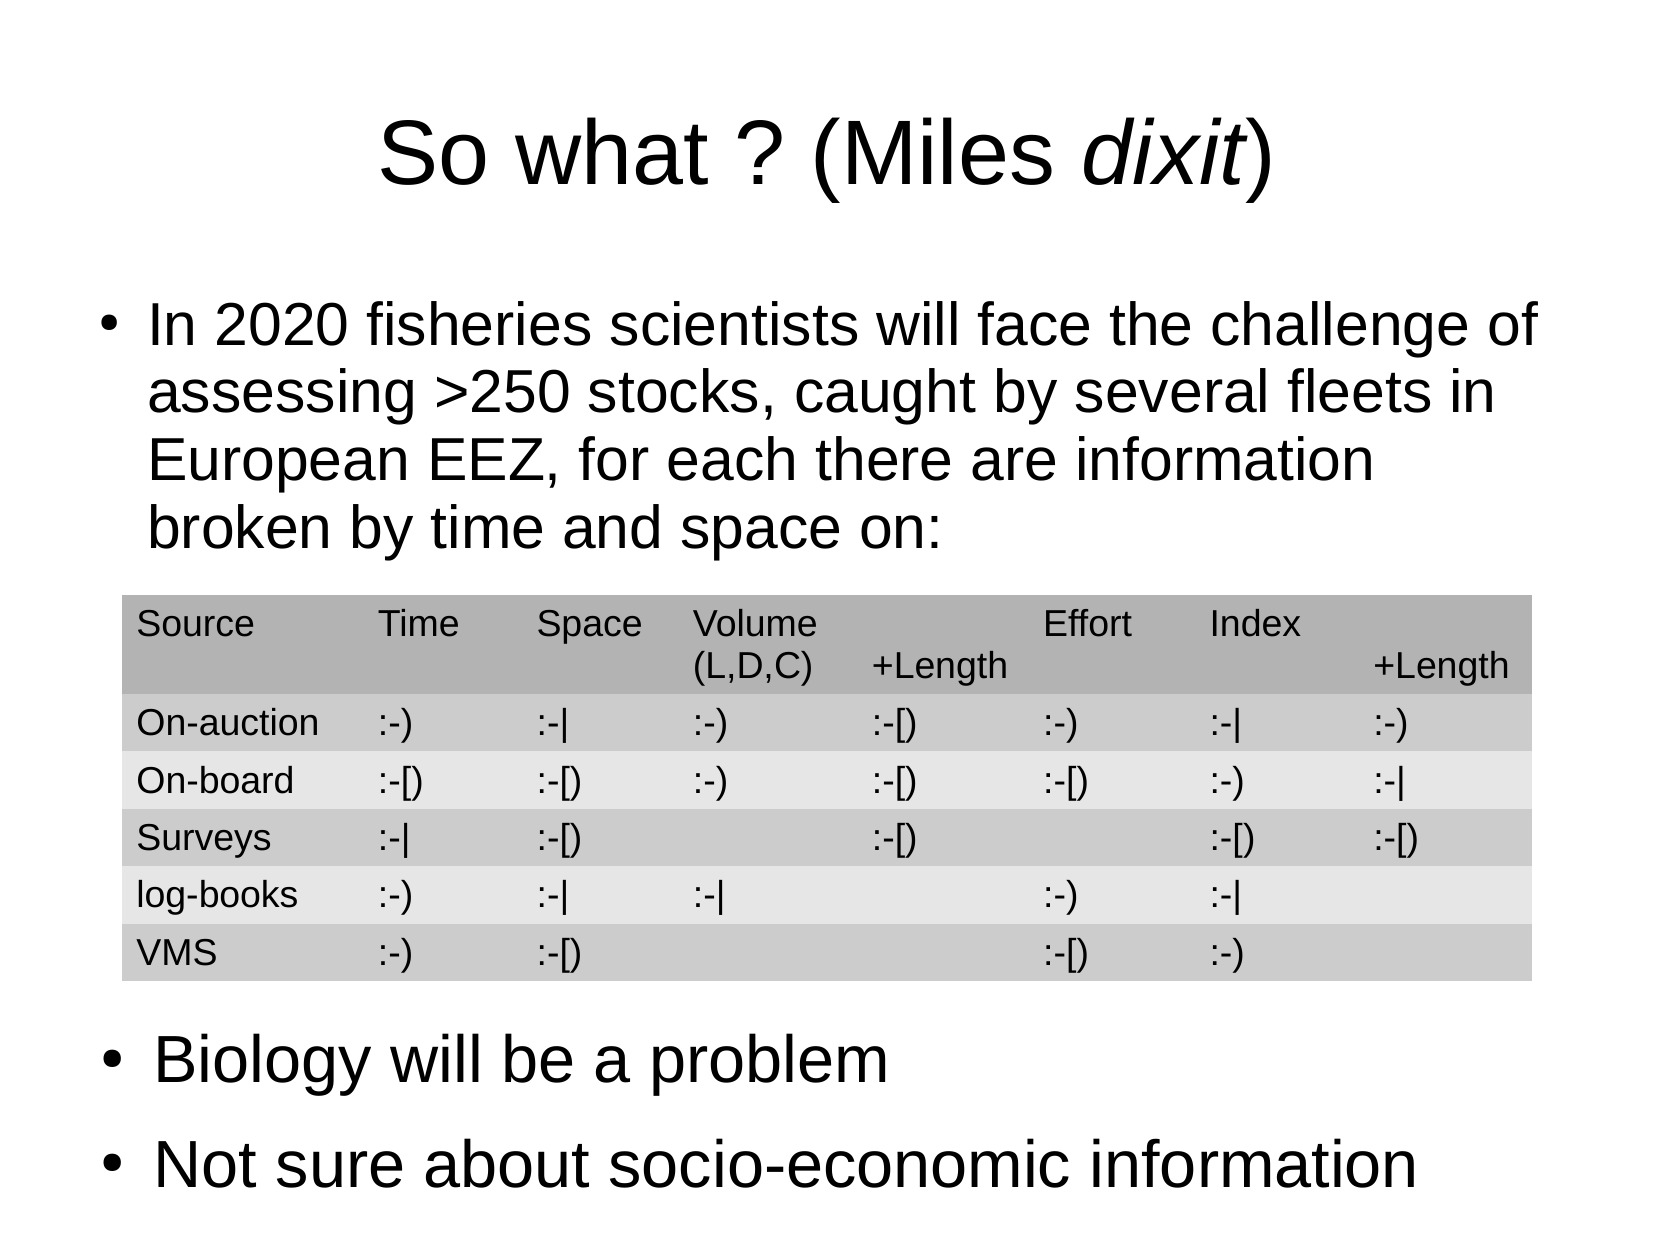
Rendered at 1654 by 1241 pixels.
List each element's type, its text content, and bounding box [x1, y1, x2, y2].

table_header Volume (L,D,C) [678, 595, 857, 694]
table_header +Length [1359, 595, 1532, 694]
table_cell :-| [678, 866, 857, 924]
table_cell :-[) [1195, 809, 1359, 866]
list Biology will be a problem Not sure about socio-economic information [82, 1022, 1571, 1204]
table_cell [1028, 809, 1195, 866]
table_cell :-| [1359, 751, 1532, 809]
table_cell :-| [1195, 694, 1359, 751]
table_cell :-) [678, 694, 857, 751]
table_cell :-| [522, 866, 678, 924]
title So what ? (Miles dixit) [82, 49, 1571, 257]
table_cell :-) [678, 751, 857, 809]
table_cell [857, 924, 1028, 981]
table_cell log-books [122, 866, 363, 924]
table_cell On-board [122, 751, 363, 809]
table_cell :-) [1028, 694, 1195, 751]
table_cell [857, 866, 1028, 924]
table_cell [678, 809, 857, 866]
table_cell [678, 924, 857, 981]
table_cell :-) [363, 866, 522, 924]
table_cell :-[) [857, 809, 1028, 866]
table_cell :-[) [1359, 809, 1532, 866]
table_cell :-[) [522, 924, 678, 981]
table_cell :-) [1028, 866, 1195, 924]
table_cell :-) [363, 924, 522, 981]
table_cell VMS [122, 924, 363, 981]
table_cell :-| [363, 809, 522, 866]
table_cell :-) [363, 694, 522, 751]
table_cell :-| [1195, 866, 1359, 924]
table_cell :-) [1195, 924, 1359, 981]
table_cell :-[) [857, 694, 1028, 751]
table_header Space [522, 595, 678, 694]
table_cell :-) [1195, 751, 1359, 809]
table_cell On-auction [122, 694, 363, 751]
table_cell [1359, 924, 1532, 981]
table_cell :-) [1359, 694, 1532, 751]
table_header +Length [857, 595, 1028, 694]
table_cell :-[) [857, 751, 1028, 809]
table_cell [1359, 866, 1532, 924]
list In 2020 fisheries scientists will face the challenge of assessing >250 stocks, caught by several fleets in European EEZ, for each there are information broken by time and space on: [82, 290, 1571, 563]
table_header Index [1195, 595, 1359, 694]
table_header Time [363, 595, 522, 694]
table_cell :-[) [363, 751, 522, 809]
table_cell :-[) [1028, 924, 1195, 981]
table_header Source [122, 595, 363, 694]
table_cell :-[) [522, 809, 678, 866]
table_cell Surveys [122, 809, 363, 866]
table_cell :-[) [522, 751, 678, 809]
table_header Effort [1028, 595, 1195, 694]
table_cell :-| [522, 694, 678, 751]
table_cell :-[) [1028, 751, 1195, 809]
